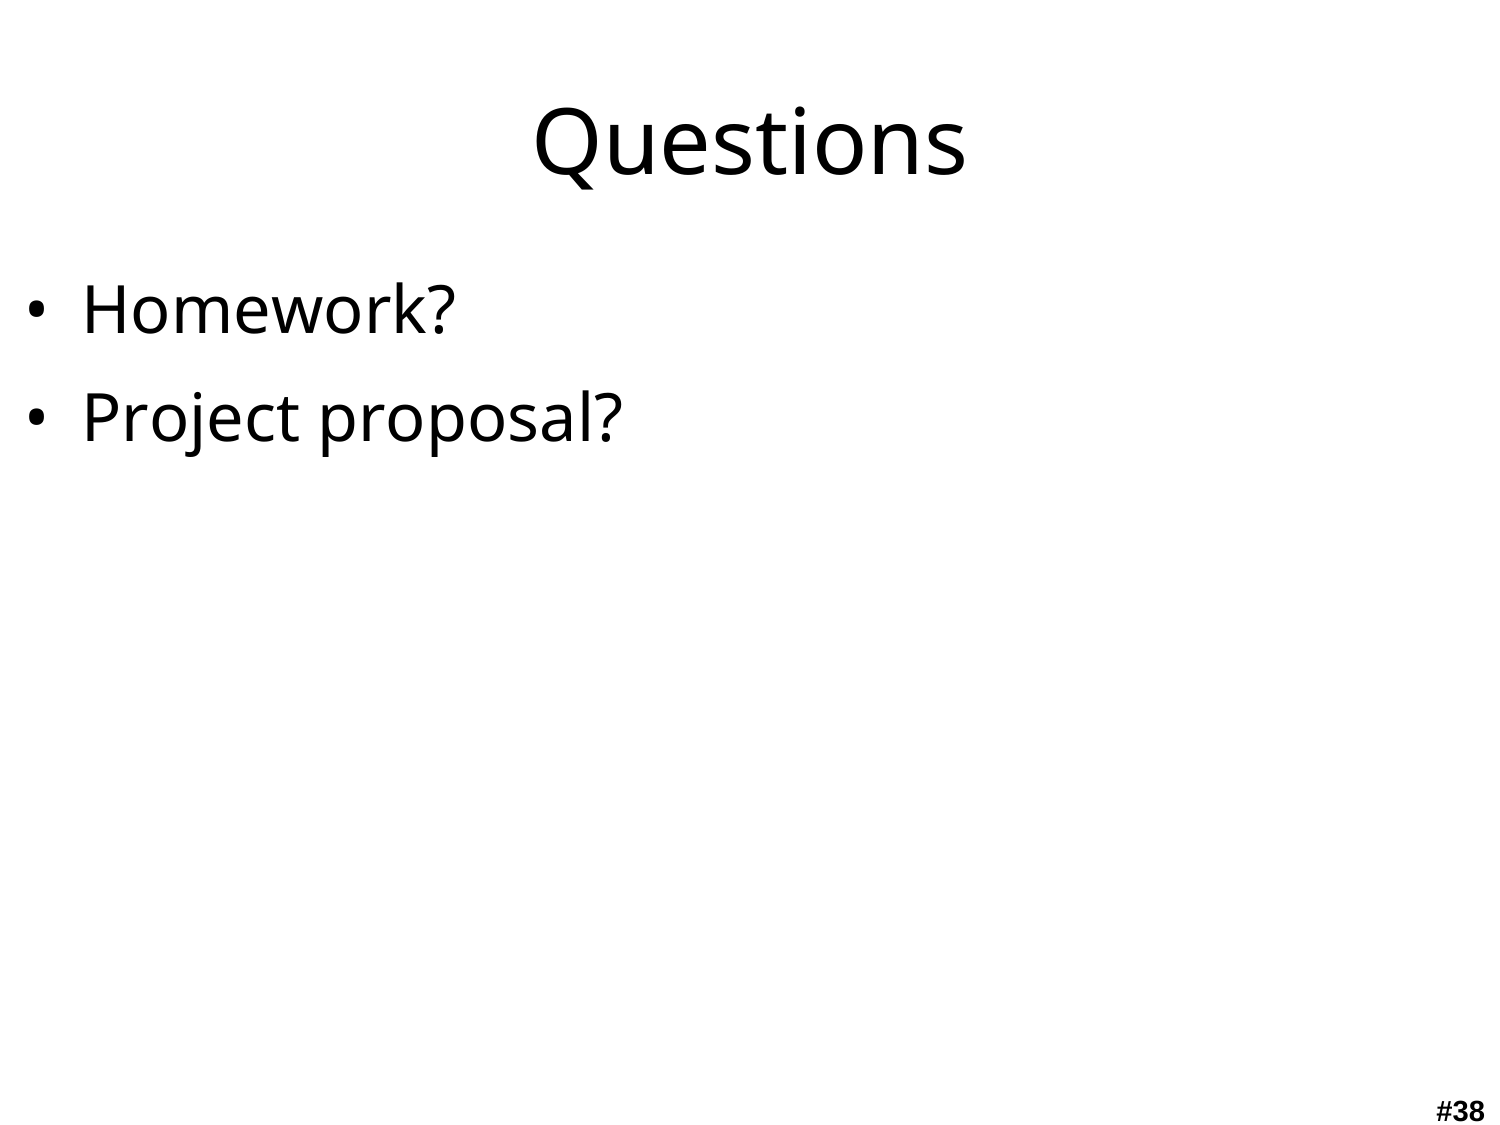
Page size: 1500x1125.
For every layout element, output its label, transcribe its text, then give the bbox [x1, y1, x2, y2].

list Homework? Project proposal? [24, 262, 1476, 1101]
title Questions [24, 45, 1476, 233]
